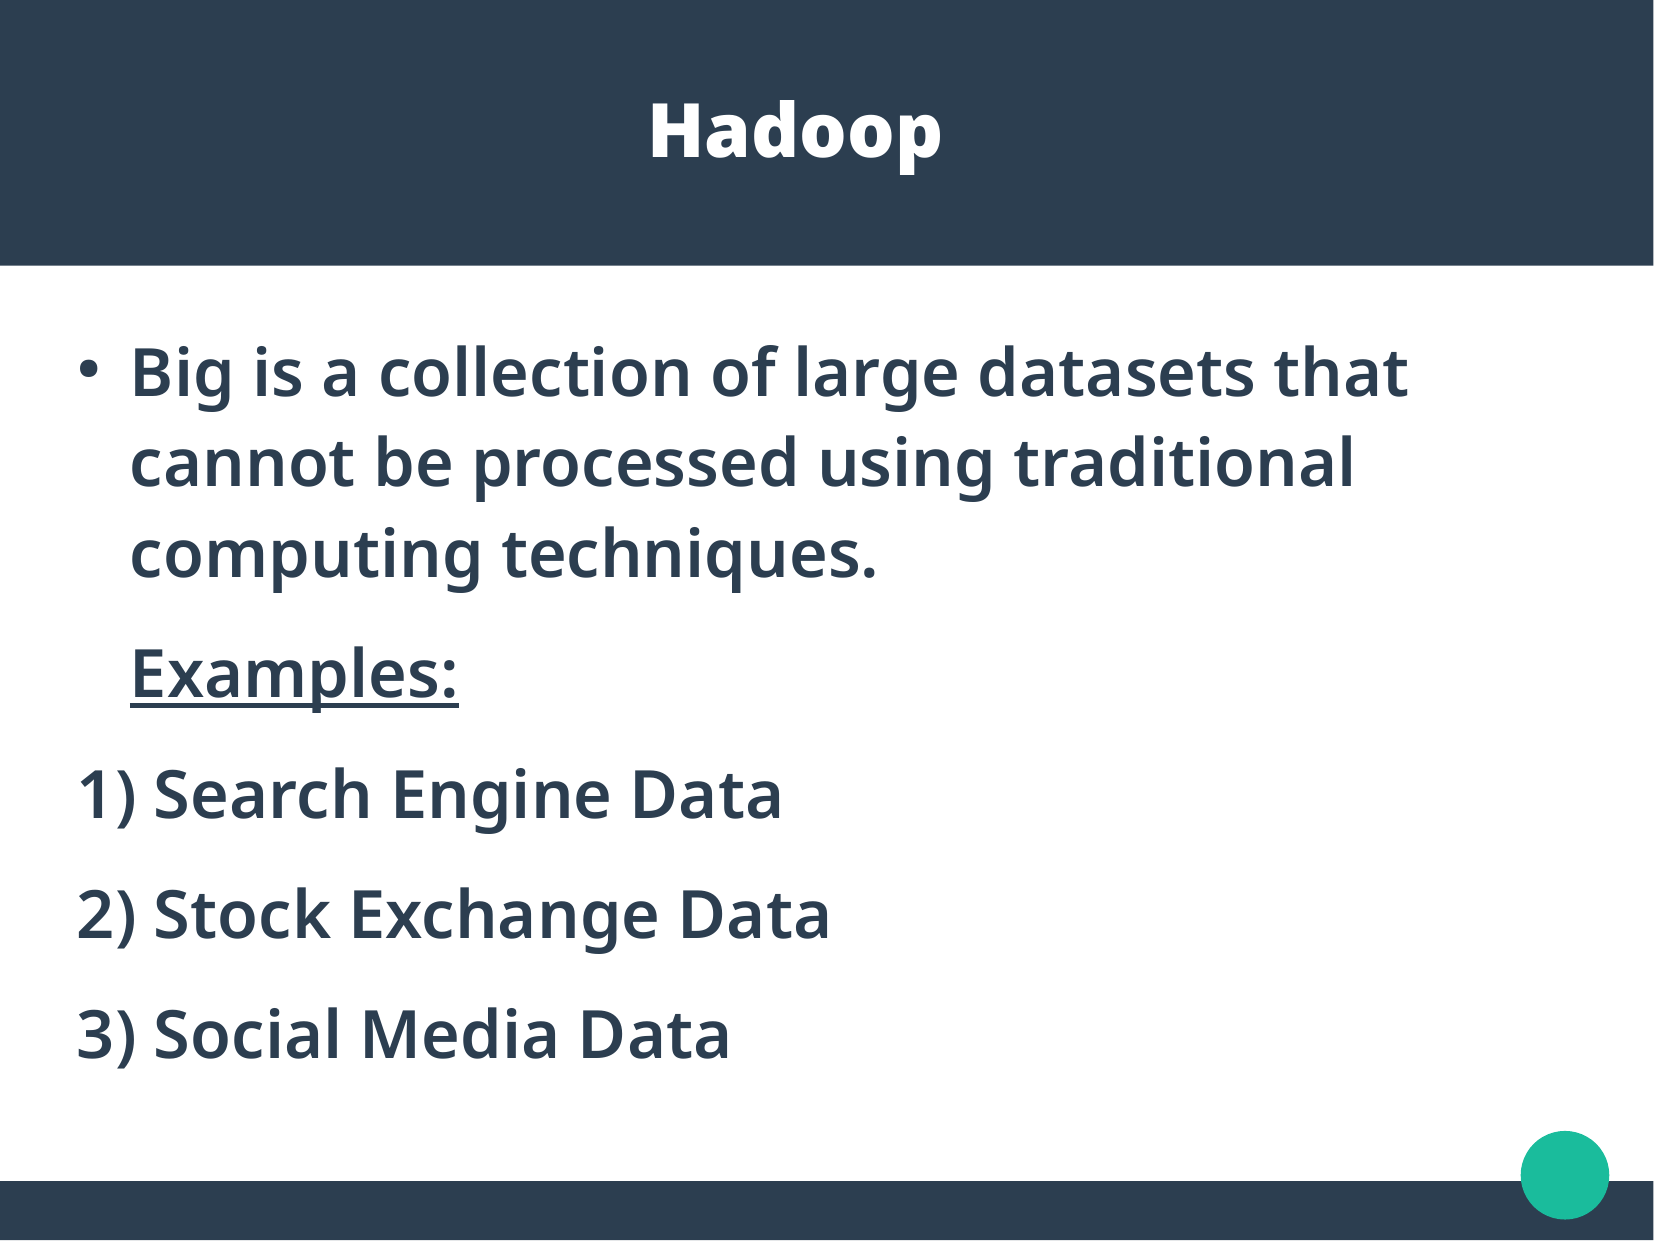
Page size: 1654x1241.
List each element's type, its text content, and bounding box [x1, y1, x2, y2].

title Hadoop [59, 49, 1595, 207]
list Big is a collection of large datasets that cannot be processed using traditional computing techniques. Examples: Search Engine Data Stock Exchange Data Social Media Data [59, 324, 1595, 1152]
